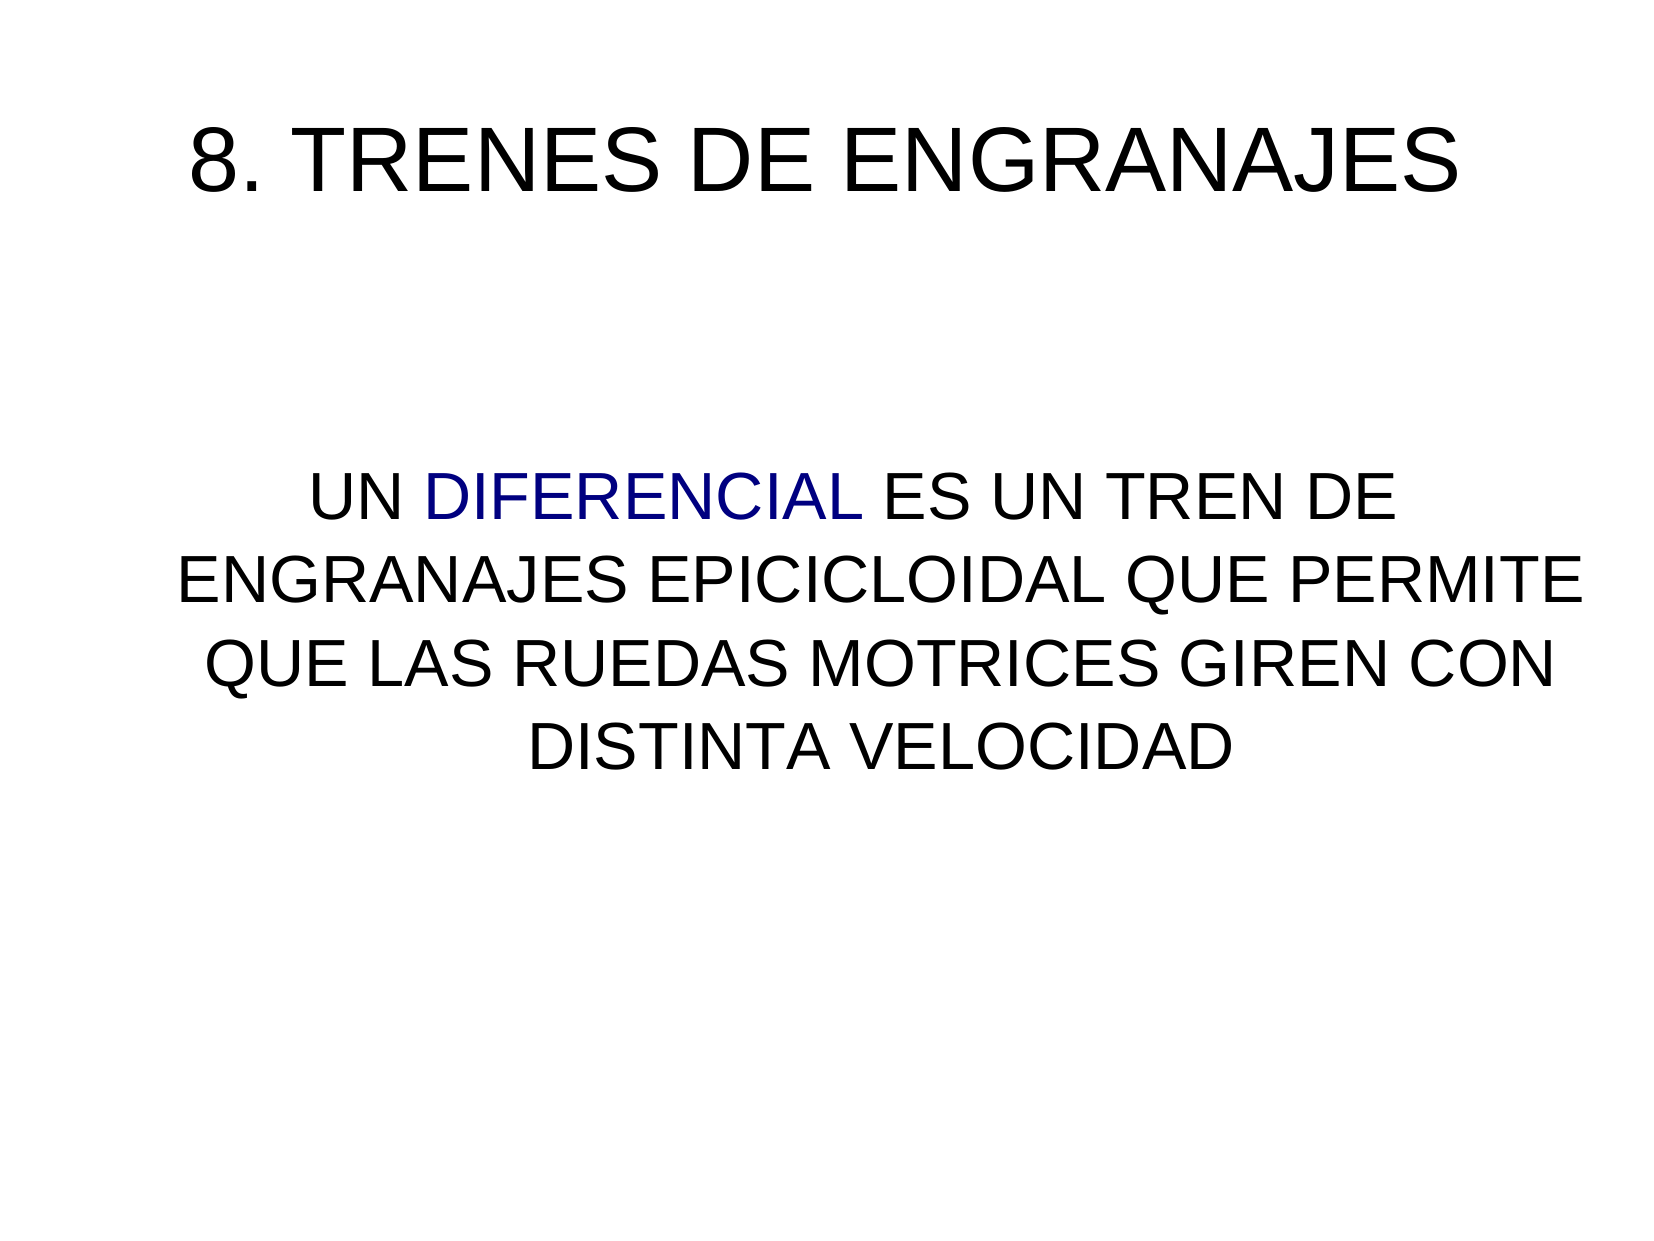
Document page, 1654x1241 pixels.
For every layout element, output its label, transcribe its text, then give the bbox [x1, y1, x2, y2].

subtitle UN DIFERENCIAL ES UN TREN DE ENGRANAJES EPICICLOIDAL QUE PERMITE QUE LAS RUEDAS MOTRICES GIREN CON DISTINTA VELOCIDAD [82, 290, 1625, 1109]
title 8. TRENES DE ENGRANAJES [82, 38, 1571, 268]
